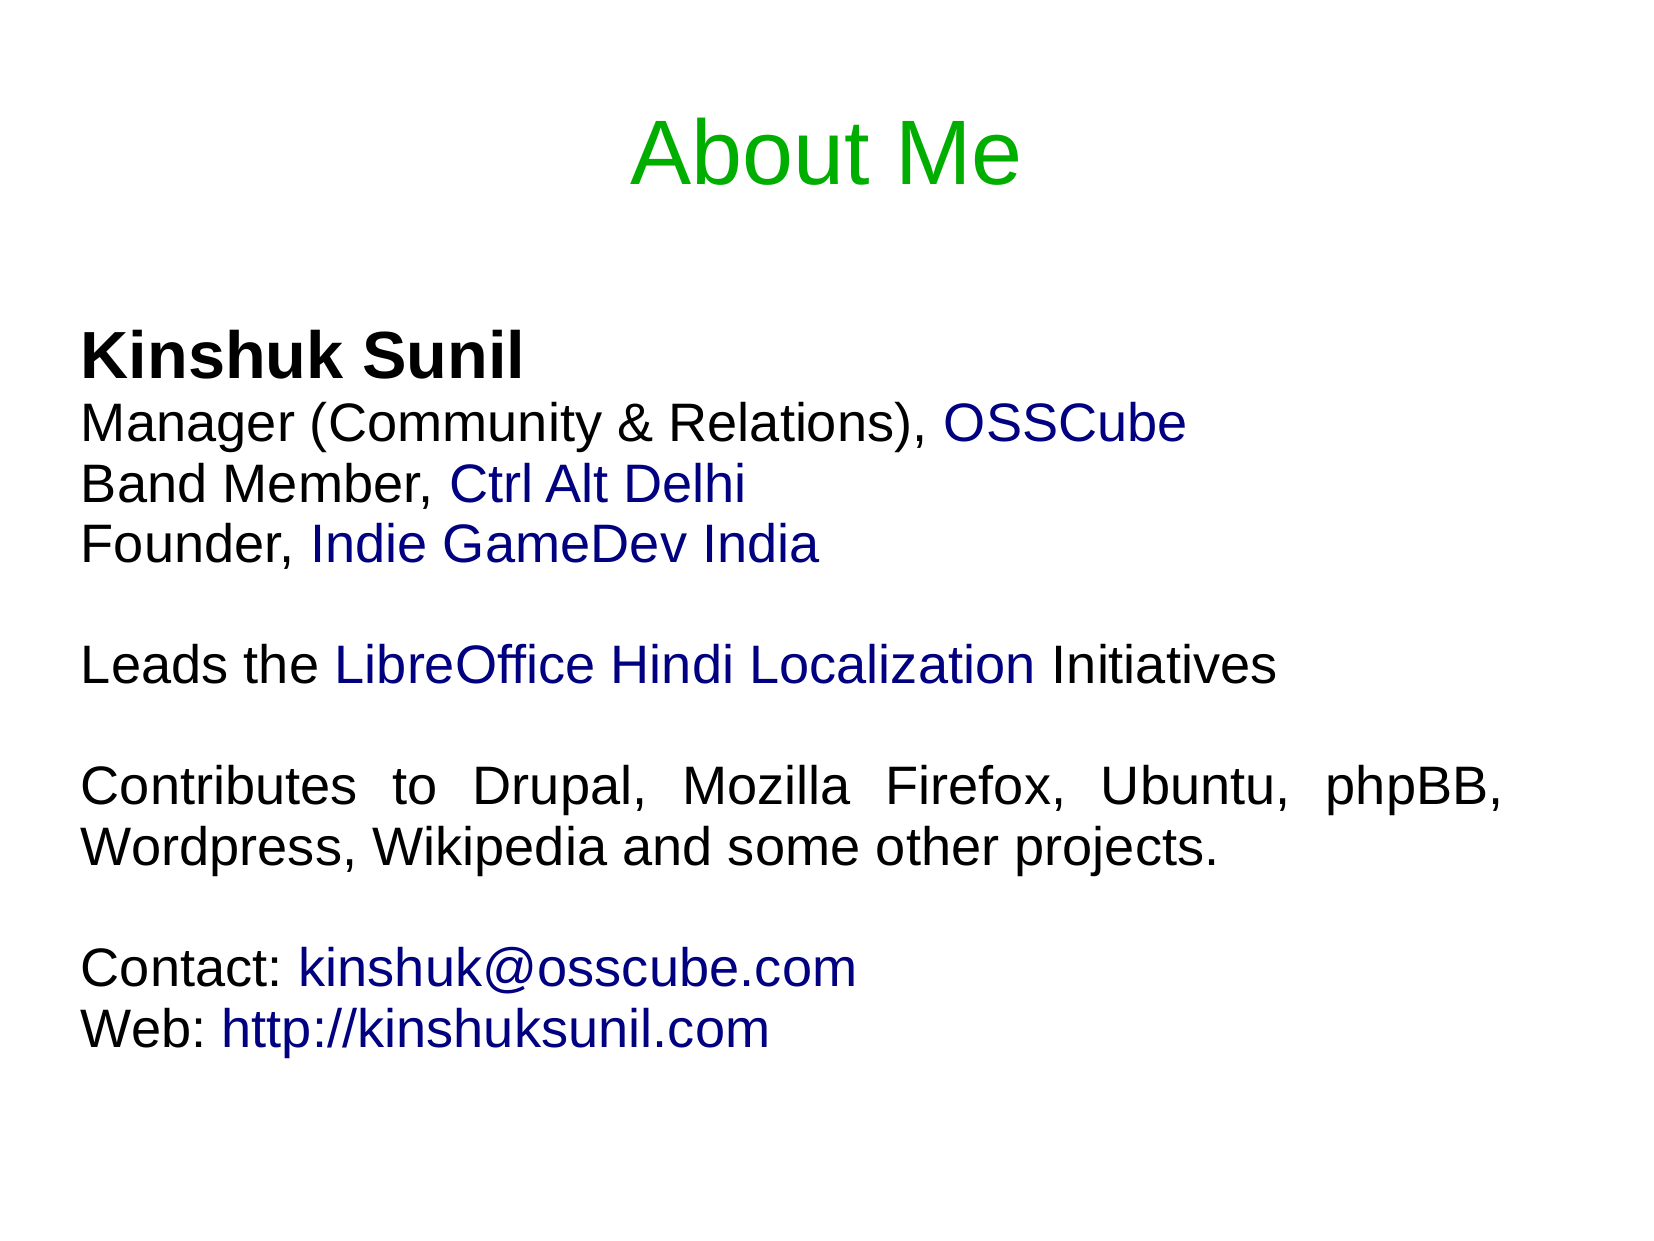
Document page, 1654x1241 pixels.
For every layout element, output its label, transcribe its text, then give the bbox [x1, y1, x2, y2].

title About Me [82, 49, 1571, 257]
subtitle Kinshuk Sunil Manager (Community & Relations), OSSCube Band Member, Ctrl Alt Delhi Founder, Indie GameDev India Leads the LibreOffice Hindi Localization Initiatives Contributes to Drupal, Mozilla Firefox, Ubuntu, phpBB, Wordpress, Wikipedia and some other projects. Contact: kinshuk@osscube.com Web: http://kinshuksunil.com [80, 282, 1506, 1095]
